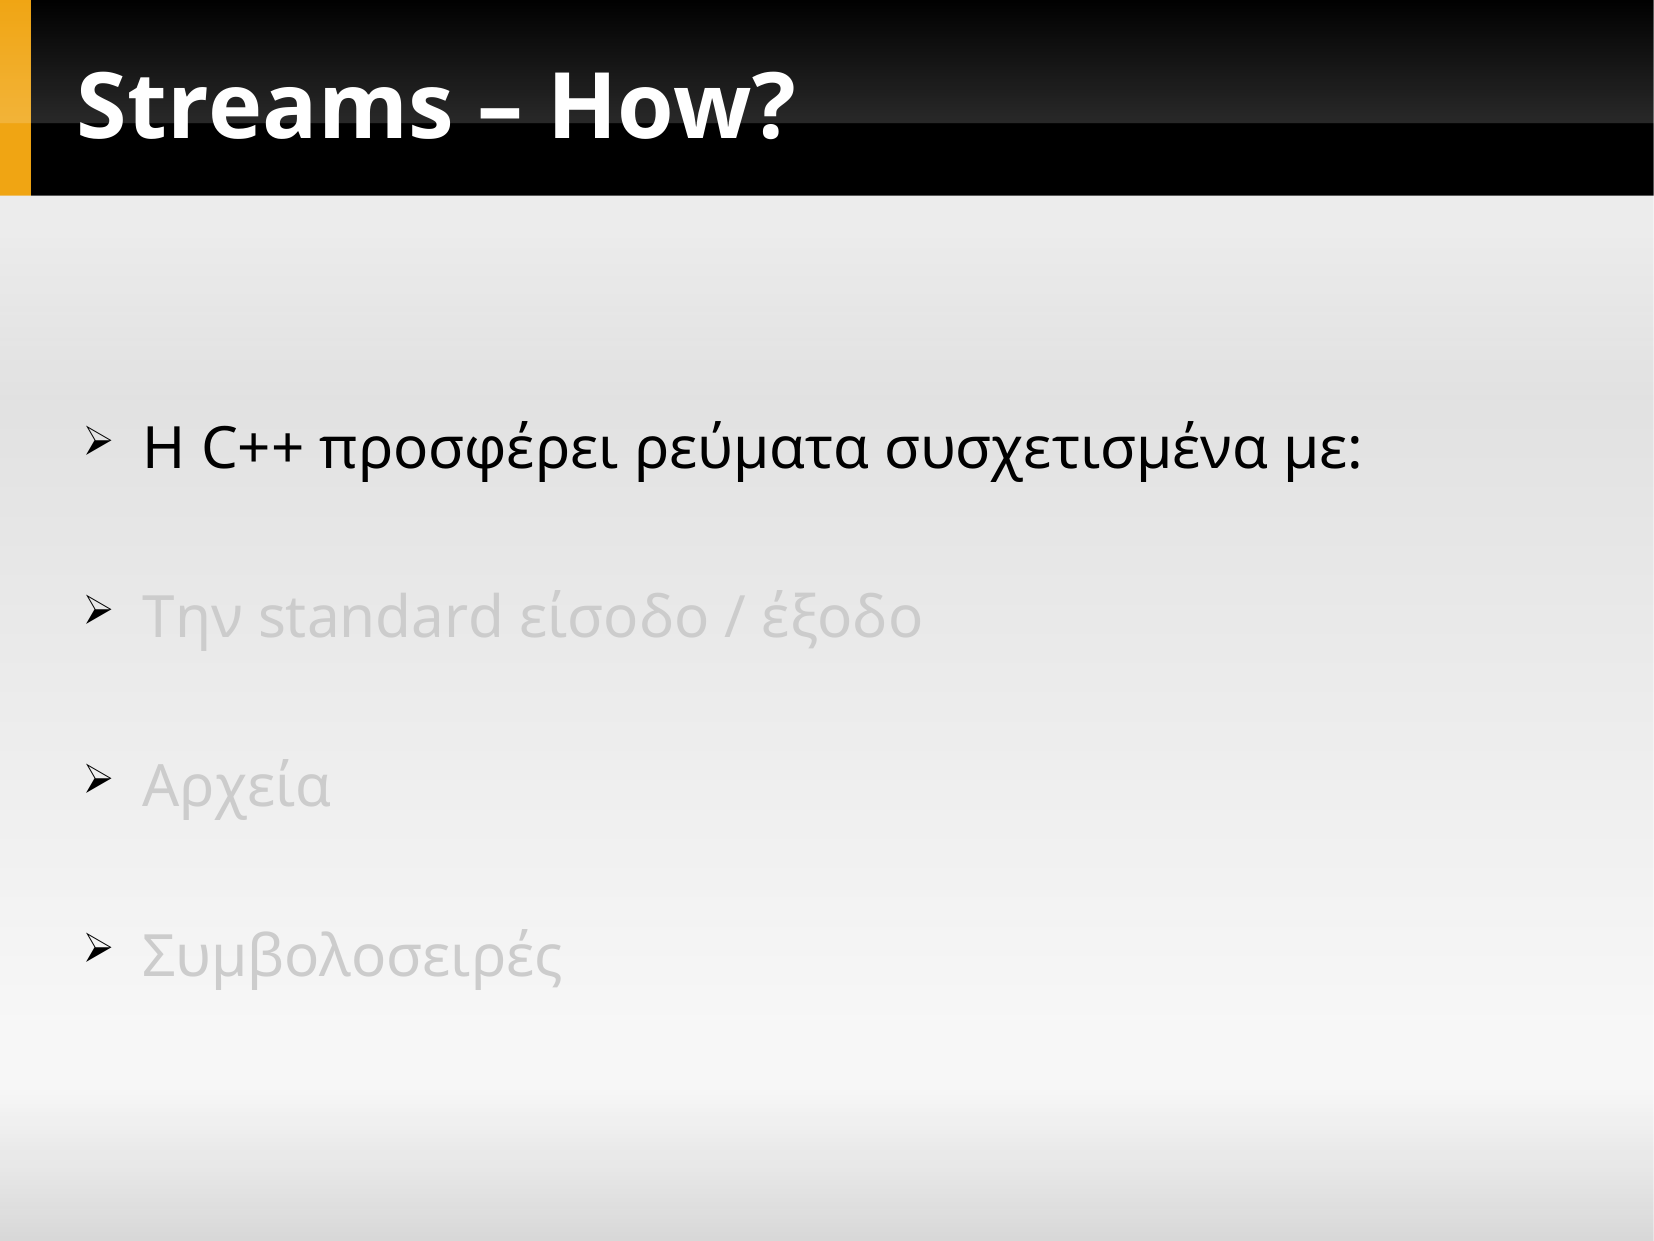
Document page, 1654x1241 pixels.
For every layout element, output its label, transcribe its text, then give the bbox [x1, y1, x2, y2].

title Streams – How? [76, 0, 1565, 208]
picture [0, 0, 1654, 1241]
subtitle Η C++ προσφέρει ρεύματα συσχετισμένα με: Την standard είσοδο / έξοδο Αρχεία Συμβολοσειρές [82, 297, 1571, 1102]
